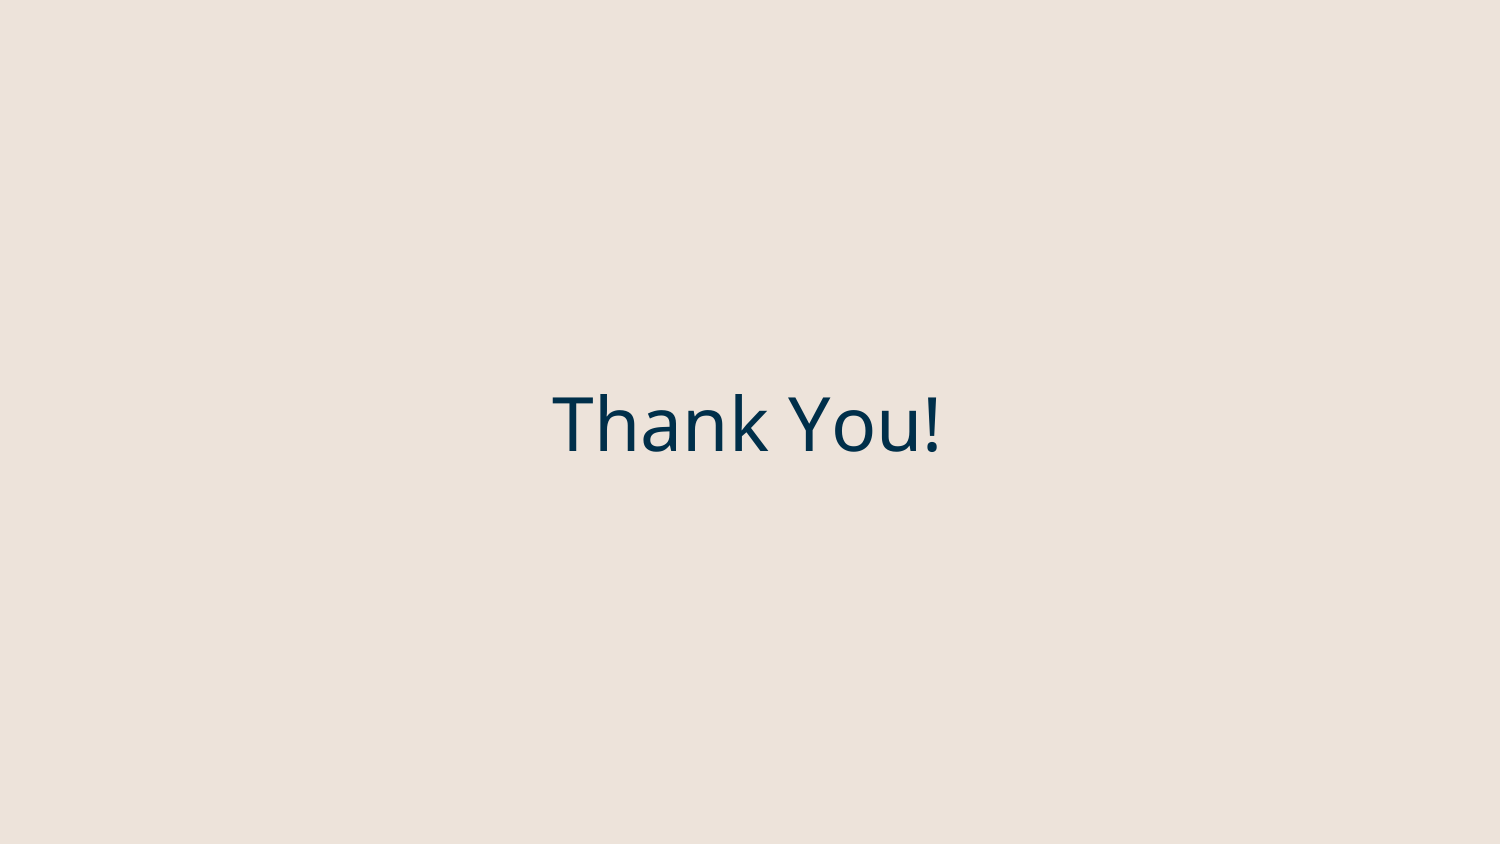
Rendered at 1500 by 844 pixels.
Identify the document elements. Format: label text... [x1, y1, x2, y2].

title Thank You! [51, 130, 1445, 713]
